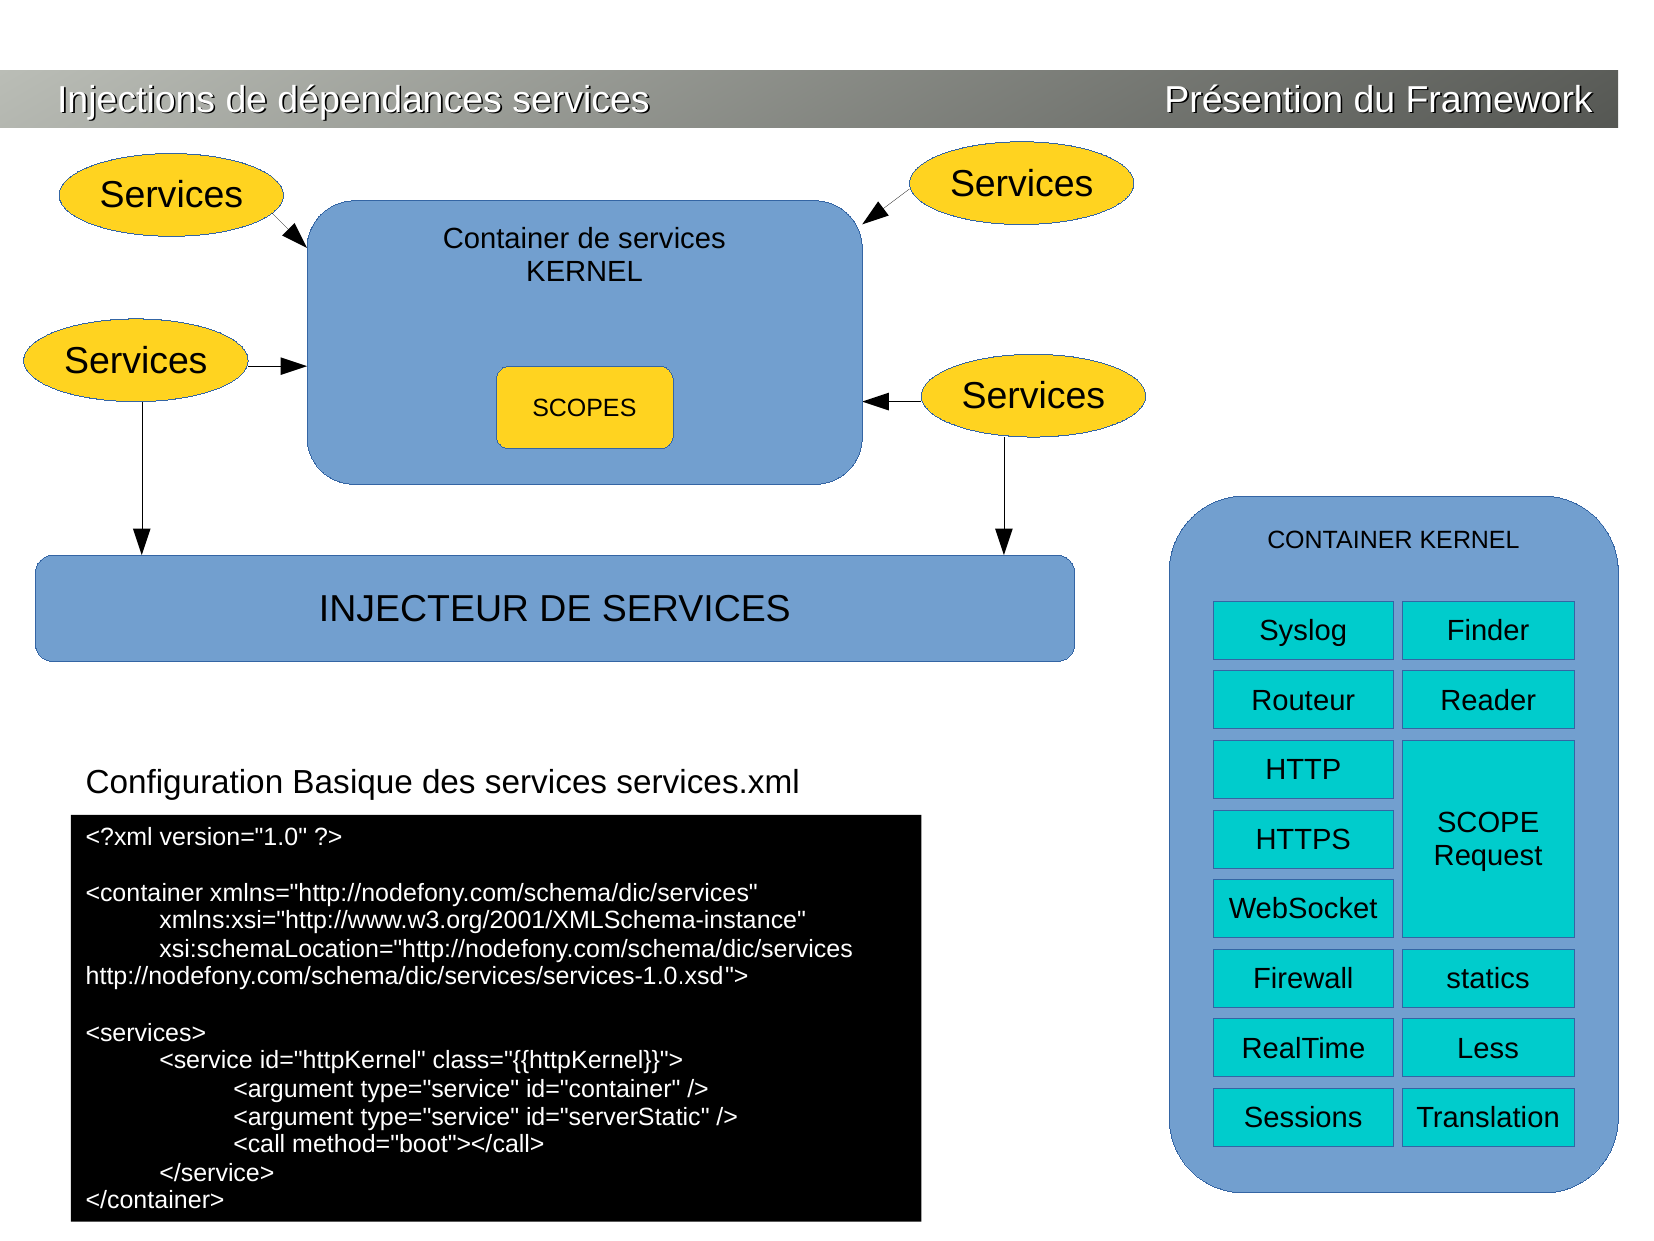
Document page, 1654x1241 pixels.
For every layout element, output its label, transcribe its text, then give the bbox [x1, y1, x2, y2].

text_box Less [1402, 1018, 1575, 1077]
text_box Finder [1402, 601, 1575, 660]
text_box Container de services KERNEL [307, 200, 863, 485]
text_box WebSocket [1213, 879, 1394, 938]
text_box Syslog [1213, 601, 1394, 660]
text_box Reader [1402, 670, 1575, 729]
text_box RealTime [1213, 1018, 1394, 1077]
text_box Firewall [1213, 949, 1394, 1008]
text_box Services [921, 354, 1146, 438]
text_box <?xml version="1.0" ?> <container xmlns="http://nodefony.com/schema/dic/services" xmlns:xsi="http://www.w3.org/2001/XMLSchema-instance" xsi:schemaLocation="http://nodefony.com/schema/dic/services http://nodefony.com/schema/dic/services/services-1.0.xsd"> <services> <service id="httpKernel" class="{{httpKernel}}"> <argument type="service" id="container" /> <argument type="service" id="serverStatic" /> <call method="boot"></call> </service> </container> [70, 854, 922, 1219]
text_box Configuration Basique des services services.xml [70, 755, 1075, 854]
text_box Services [23, 318, 249, 402]
text_box Sessions [1213, 1088, 1394, 1147]
text_box SCOPES [496, 366, 674, 449]
text_box Services [59, 153, 284, 237]
text_box HTTP [1213, 740, 1394, 799]
text_box Routeur [1213, 670, 1394, 729]
text_box CONTAINER KERNEL [1169, 496, 1619, 1193]
text_box Injections de dépendances services Présention du Framework [0, 70, 1619, 128]
text_box statics [1402, 949, 1575, 1008]
text_box SCOPE Request [1402, 740, 1575, 938]
text_box HTTPS [1213, 810, 1394, 869]
text_box Translation [1402, 1088, 1575, 1147]
text_box Services [909, 141, 1134, 225]
text_box INJECTEUR DE SERVICES [35, 555, 1075, 662]
